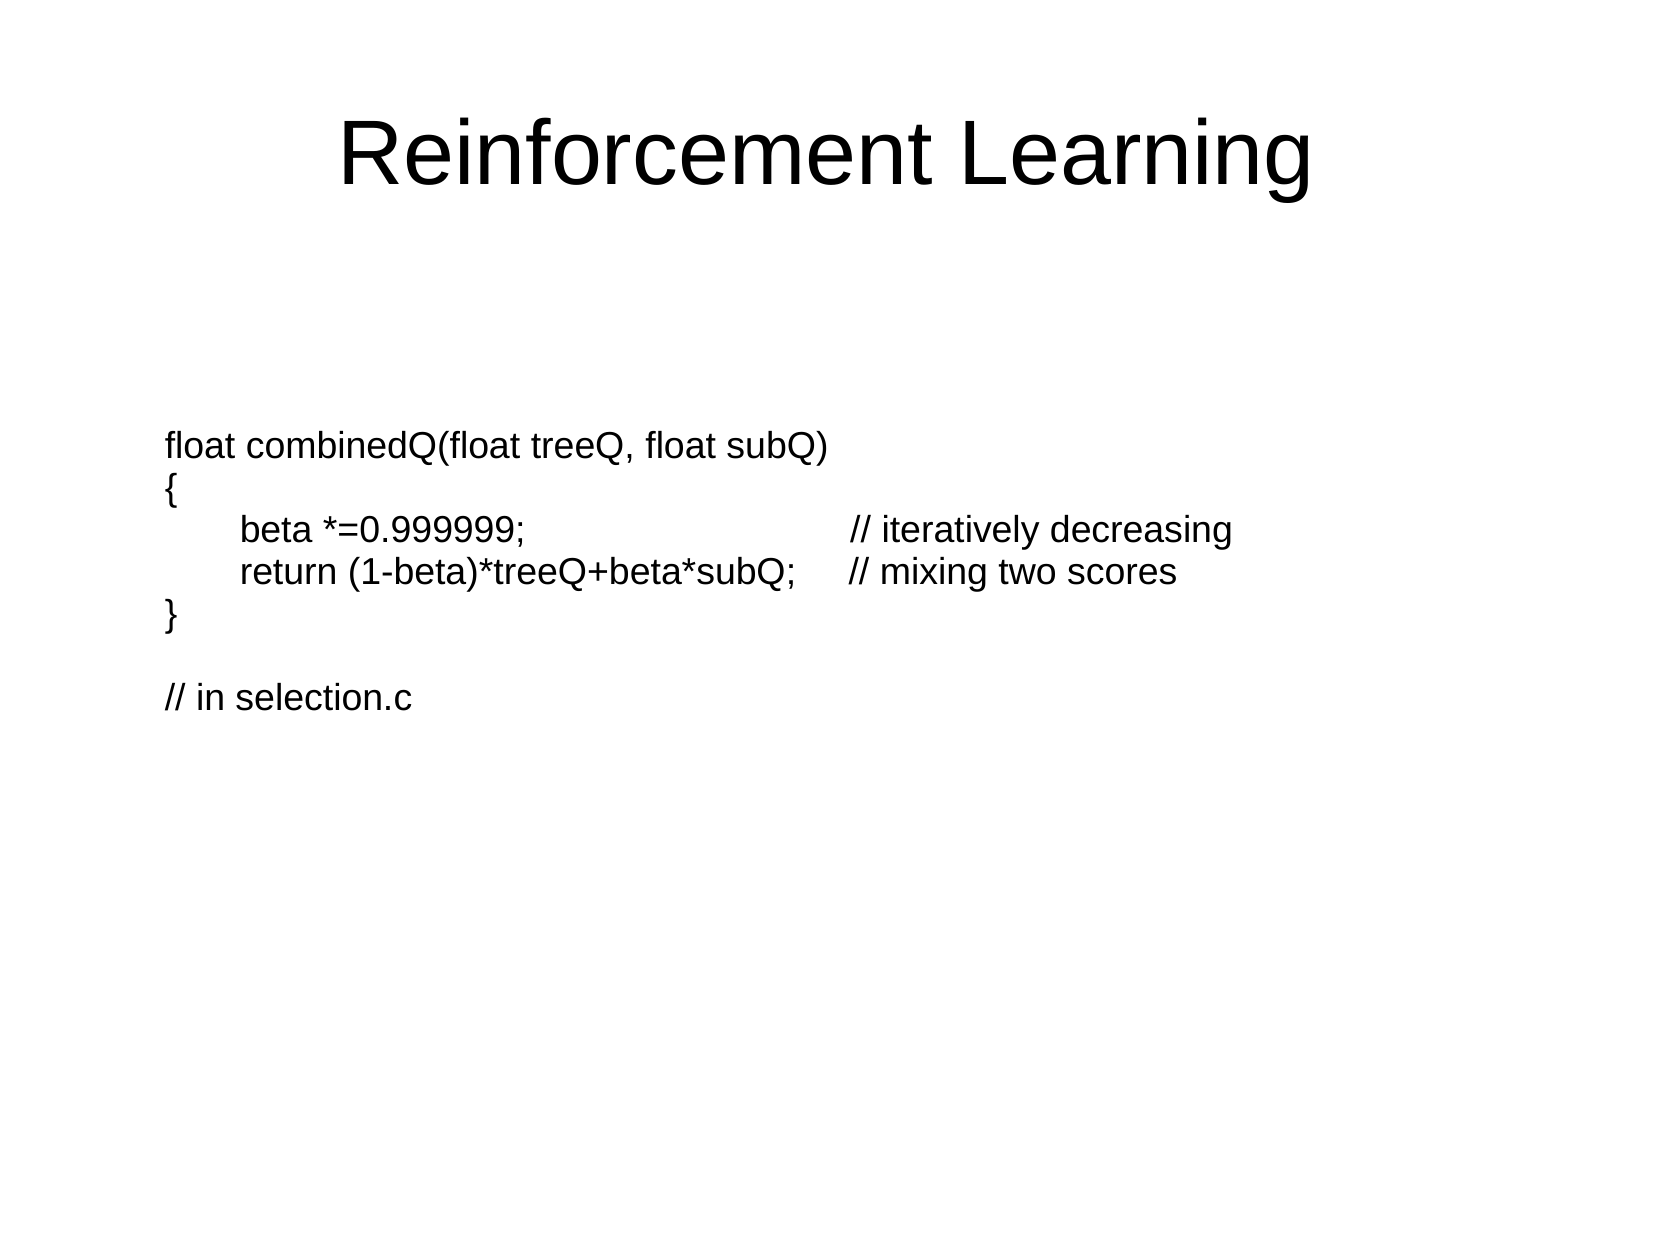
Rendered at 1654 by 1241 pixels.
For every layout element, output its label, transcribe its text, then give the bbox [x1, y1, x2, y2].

title Reinforcement Learning [82, 49, 1571, 257]
text_box float combinedQ(float treeQ, float subQ) { beta *=0.999999; // iteratively decreasing return (1-beta)*treeQ+beta*subQ; // mixing two scores } // in selection.c [150, 375, 1321, 991]
